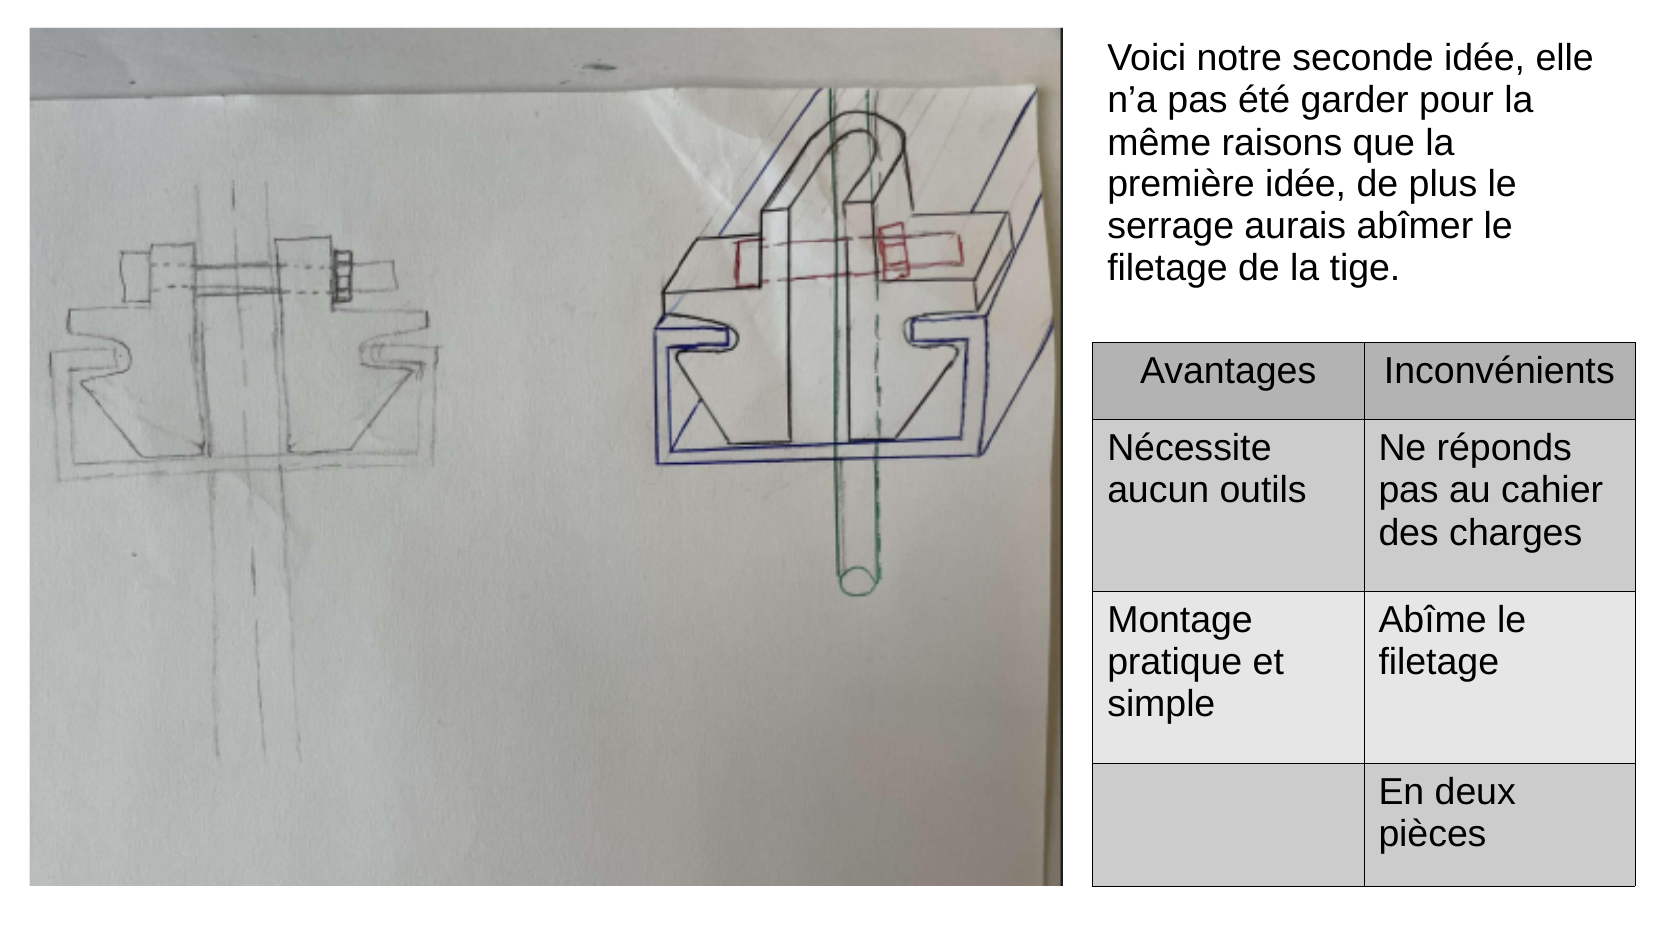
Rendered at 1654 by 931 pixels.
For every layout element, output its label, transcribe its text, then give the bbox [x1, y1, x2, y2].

table_header Inconvénients [1365, 343, 1635, 419]
table_cell Montage pratique et simple [1093, 592, 1364, 763]
table_cell En deux pièces [1365, 764, 1635, 886]
picture [29, 27, 1063, 886]
table_cell Abîme le filetage [1365, 592, 1635, 763]
table_header Avantages [1093, 343, 1364, 419]
table_cell Nécessite aucun outils [1093, 420, 1364, 591]
text_box Voici notre seconde idée, elle n’a pas été garder pour la même raisons que la première idée, de plus le serrage aurais abîmer le filetage de la tige. [1092, 29, 1625, 297]
table_cell [1093, 764, 1364, 886]
table_cell Ne réponds pas au cahier des charges [1365, 420, 1635, 591]
